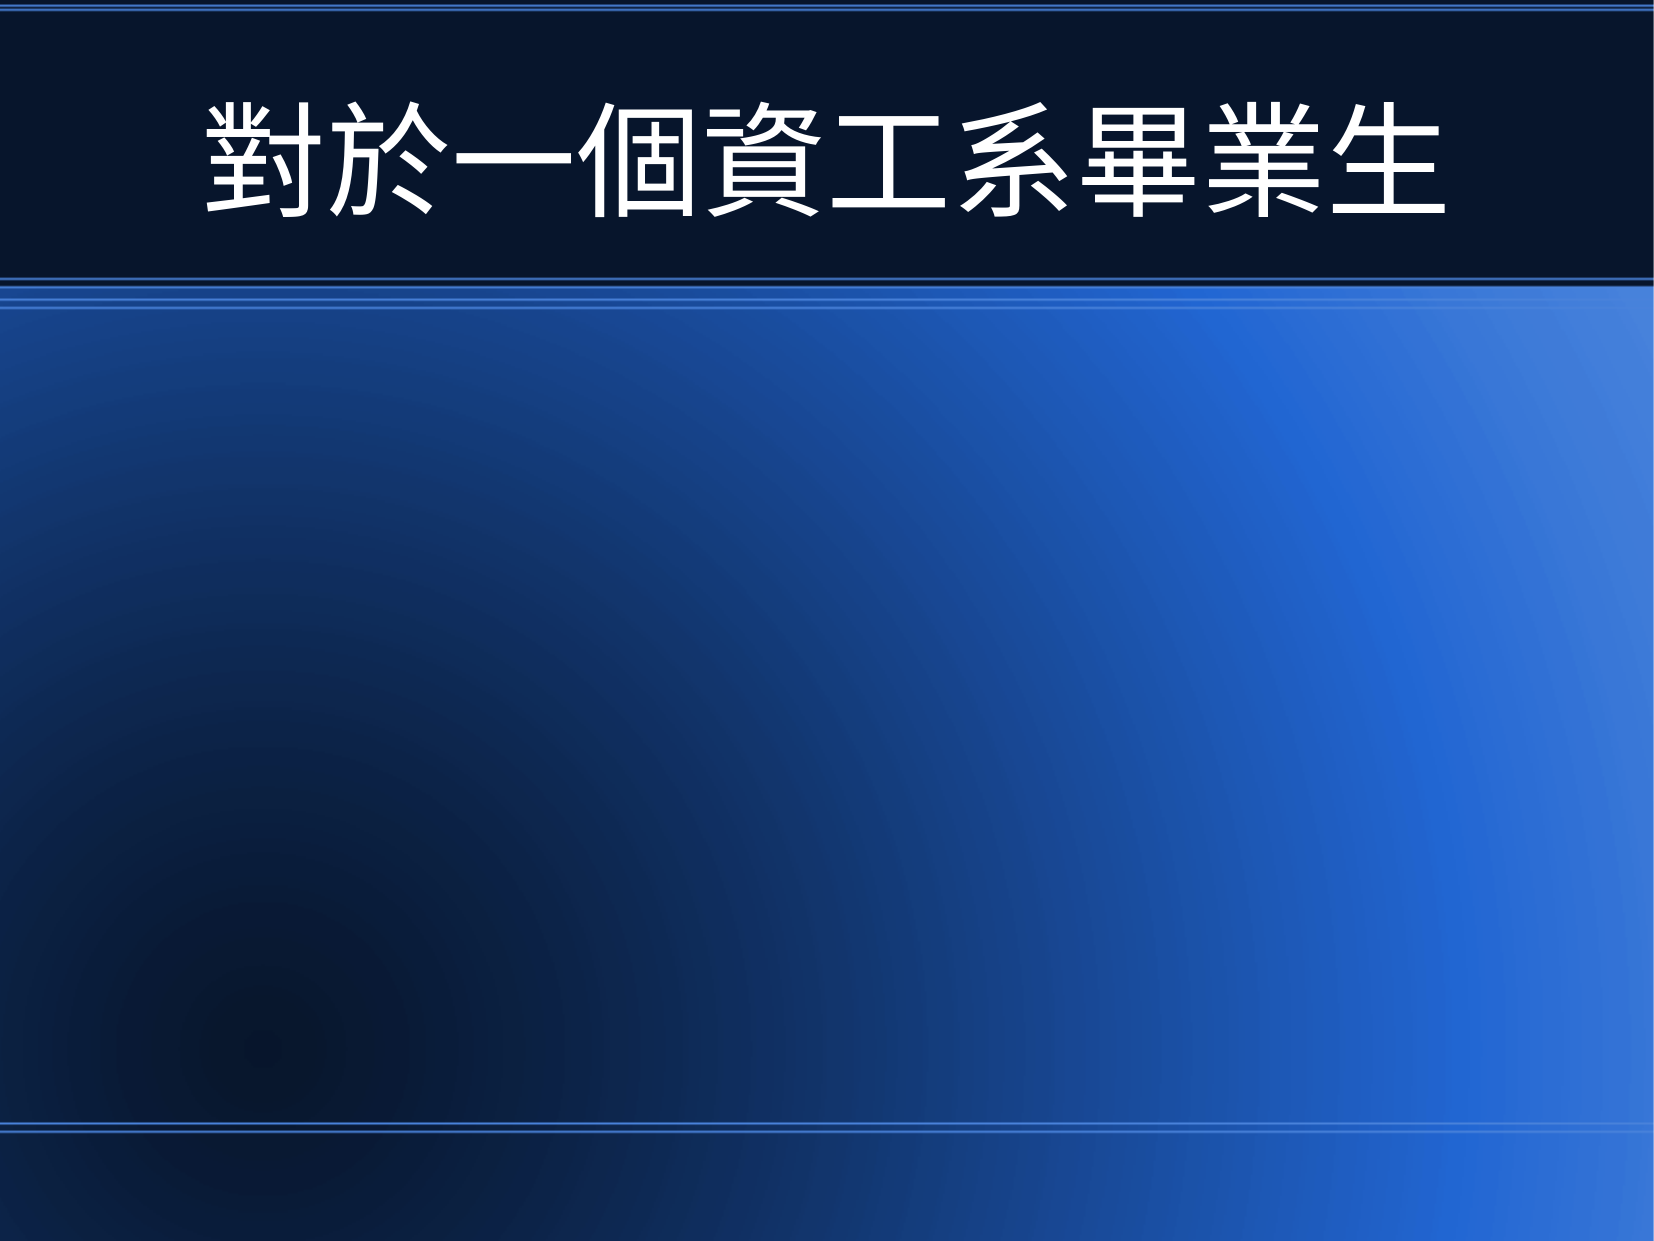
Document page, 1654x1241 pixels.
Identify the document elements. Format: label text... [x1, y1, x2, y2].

picture [0, 0, 1654, 1241]
title 對於一個資工系畢業生 [82, 49, 1571, 257]
